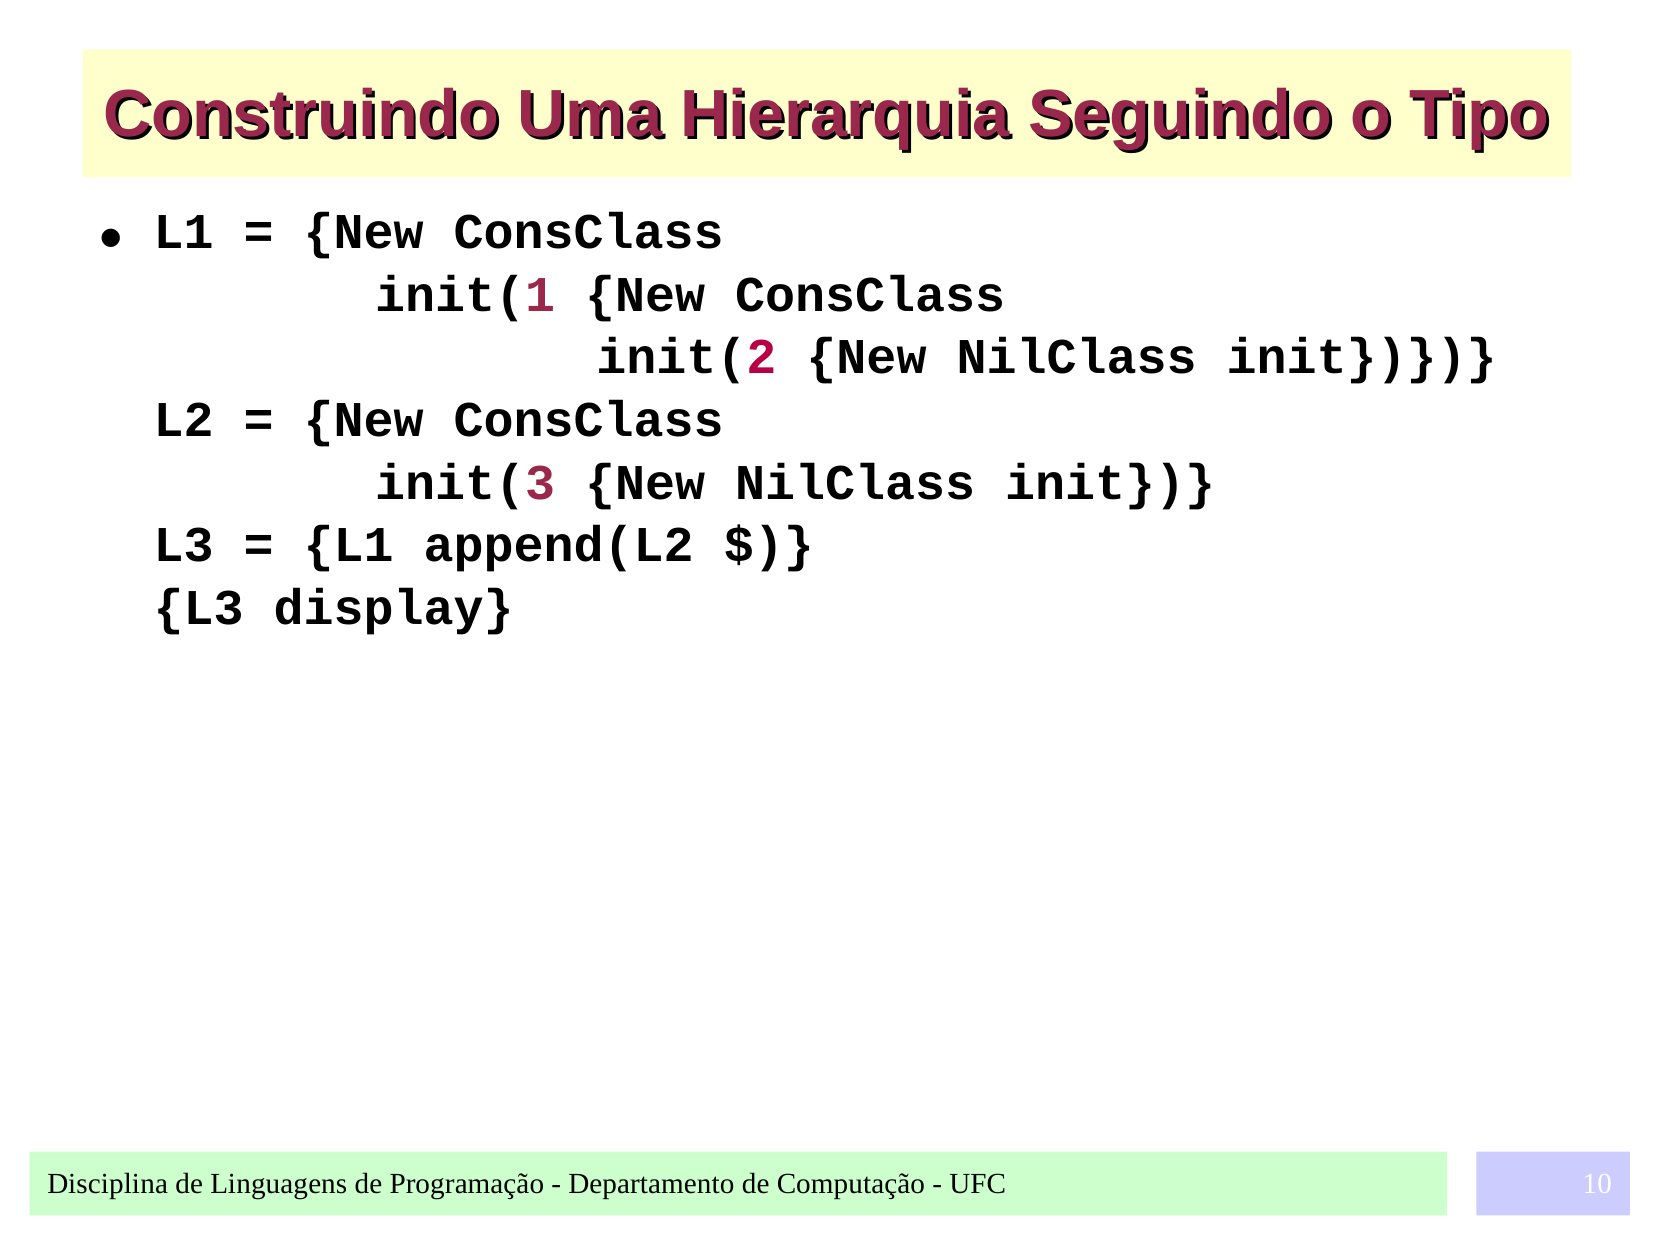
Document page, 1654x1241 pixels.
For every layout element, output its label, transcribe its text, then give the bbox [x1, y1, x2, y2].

list L1 = {New ConsClass init(1 {New ConsClass init(2 {New NilClass init})})} L2 = {New ConsClass init(3 {New NilClass init})} L3 = {L1 append(L2 $)} {L3 display} [82, 206, 1571, 1137]
title Construindo Uma Hierarquia Seguindo o Tipo [82, 49, 1571, 178]
